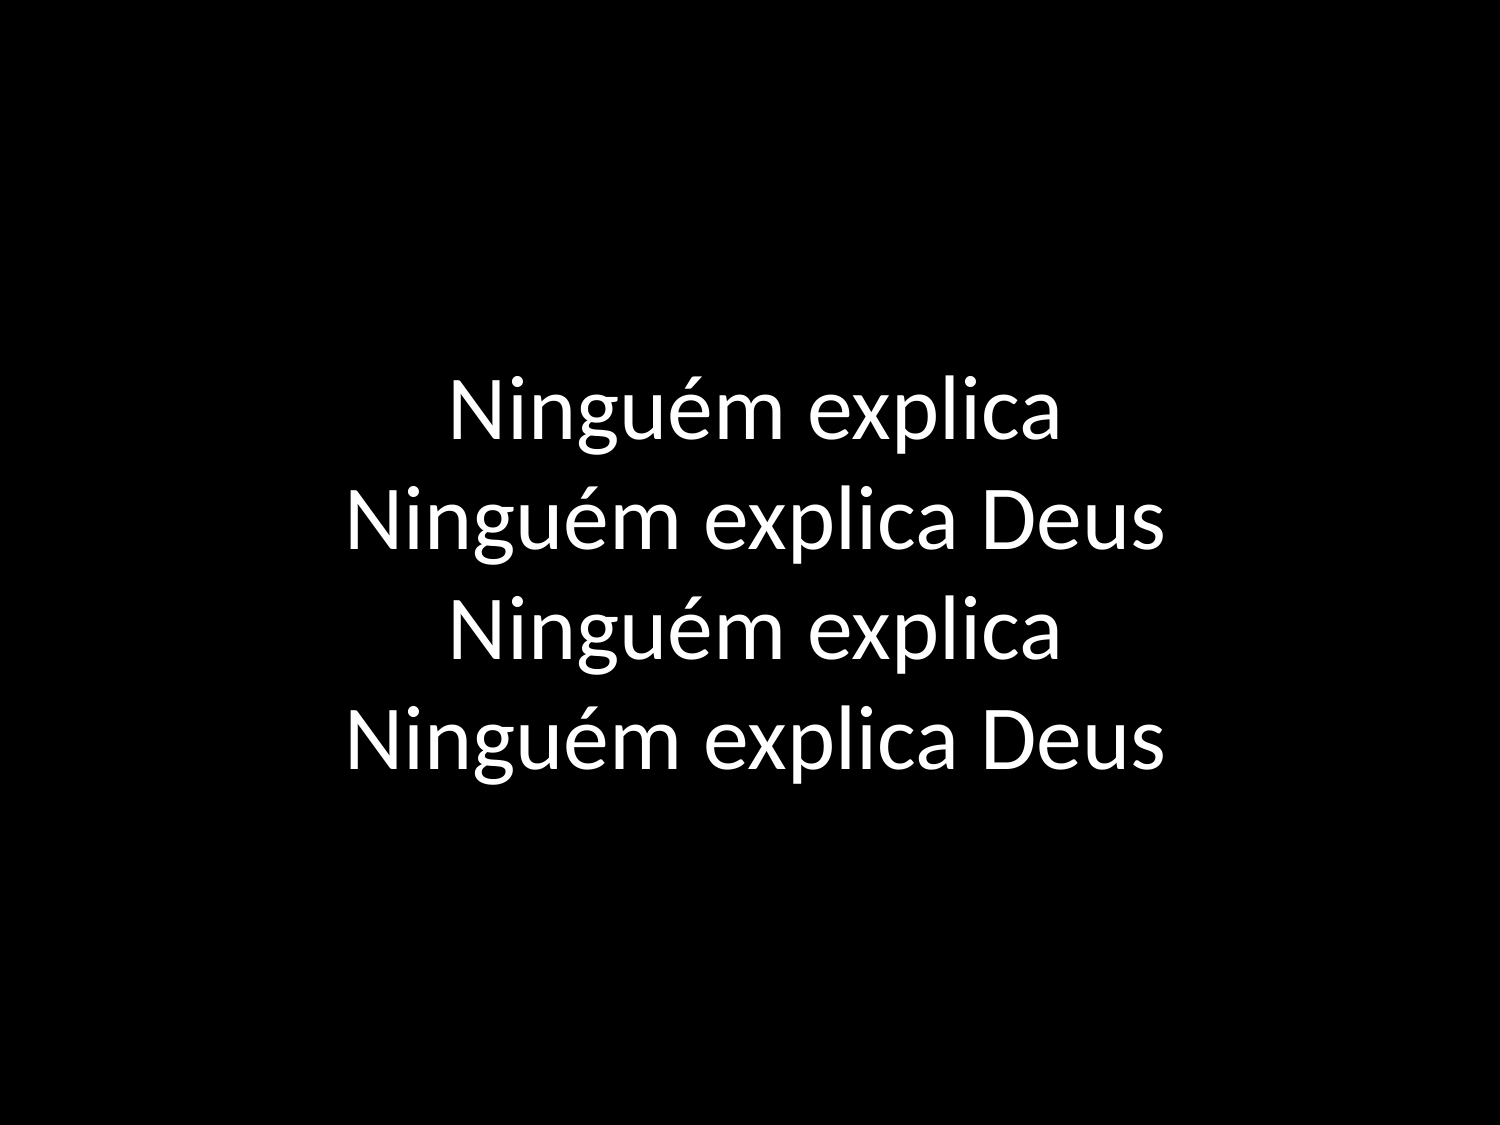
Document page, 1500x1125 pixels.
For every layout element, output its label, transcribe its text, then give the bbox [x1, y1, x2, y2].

title Ninguém explica Ninguém explica Deus Ninguém explica Ninguém explica Deus [46, 45, 1465, 1090]
